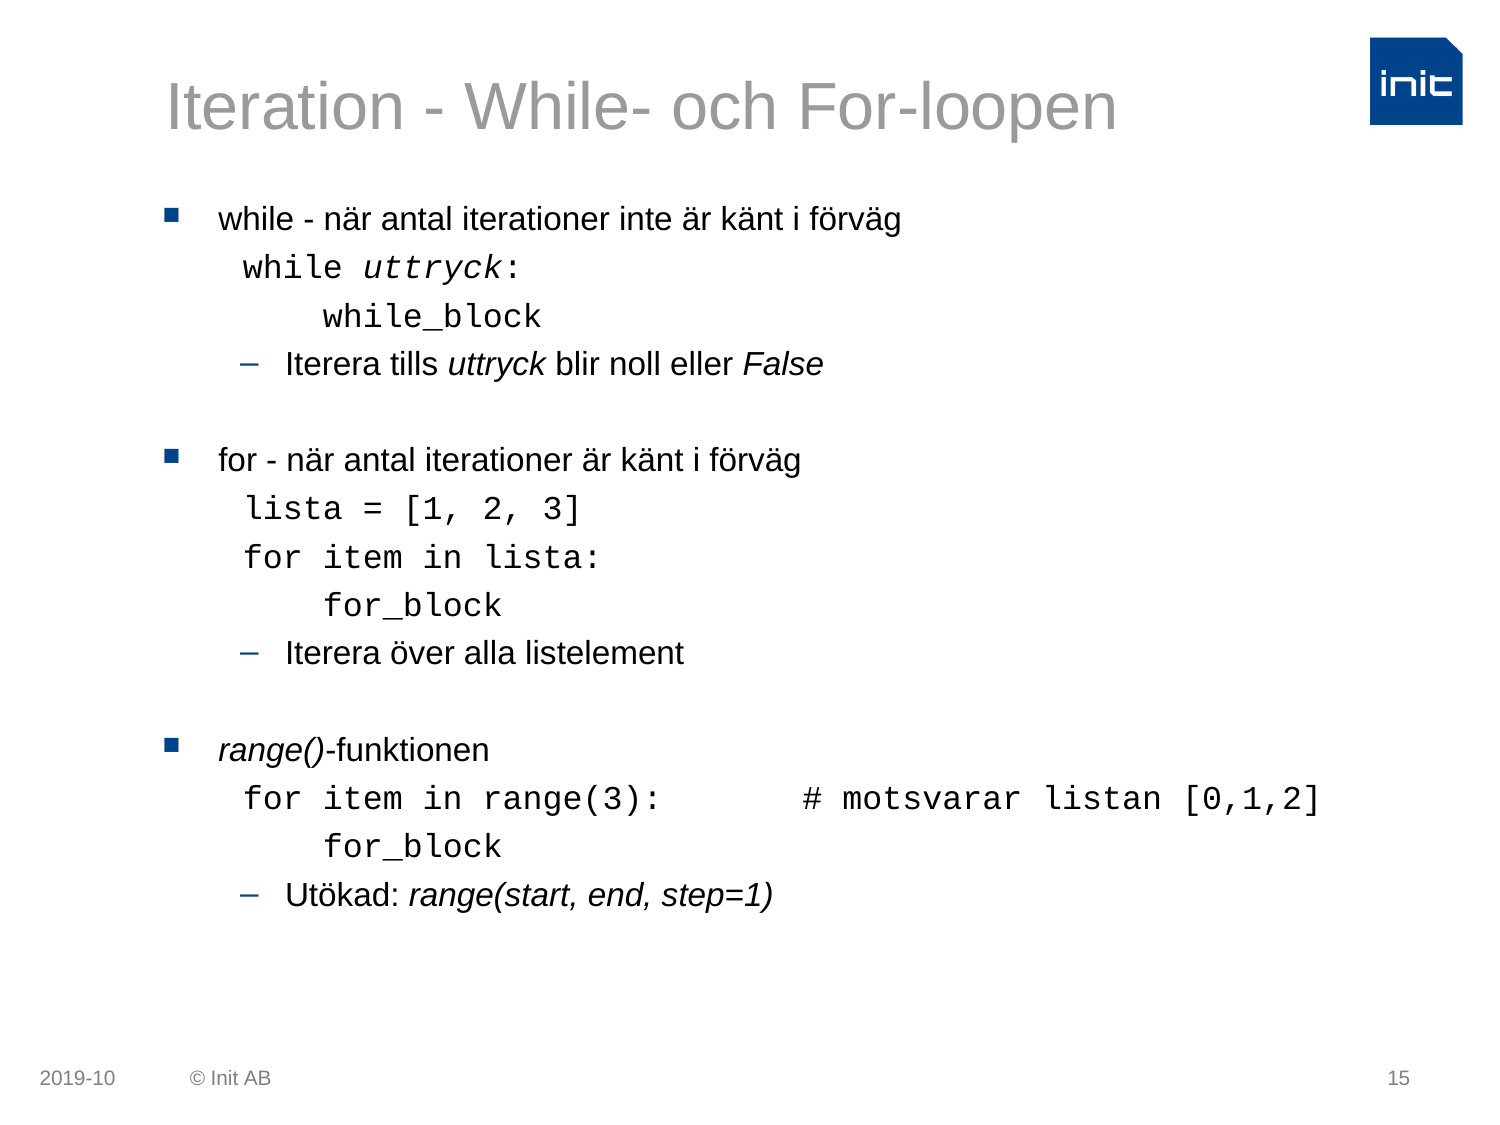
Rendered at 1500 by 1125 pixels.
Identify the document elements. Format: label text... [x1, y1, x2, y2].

picture [1370, 37, 1463, 125]
text_box while - när antal iterationer inte är känt i förväg while uttryck: while_block Iterera tills uttryck blir noll eller False for - när antal iterationer är känt i förväg lista = [1, 2, 3] for item in lista: for_block Iterera över alla listelement range()-funktionen for item in range(3): # motsvarar listan [0,1,2] for_block Utökad: range(start, end, step=1) [150, 189, 1351, 969]
text_box 2019-10 [24, 1037, 151, 1098]
text_box © Init AB [174, 1037, 1326, 1098]
text_box <nummer> [1350, 1037, 1426, 1098]
text_box Iteration - While- och For-loopen [150, 0, 1351, 151]
